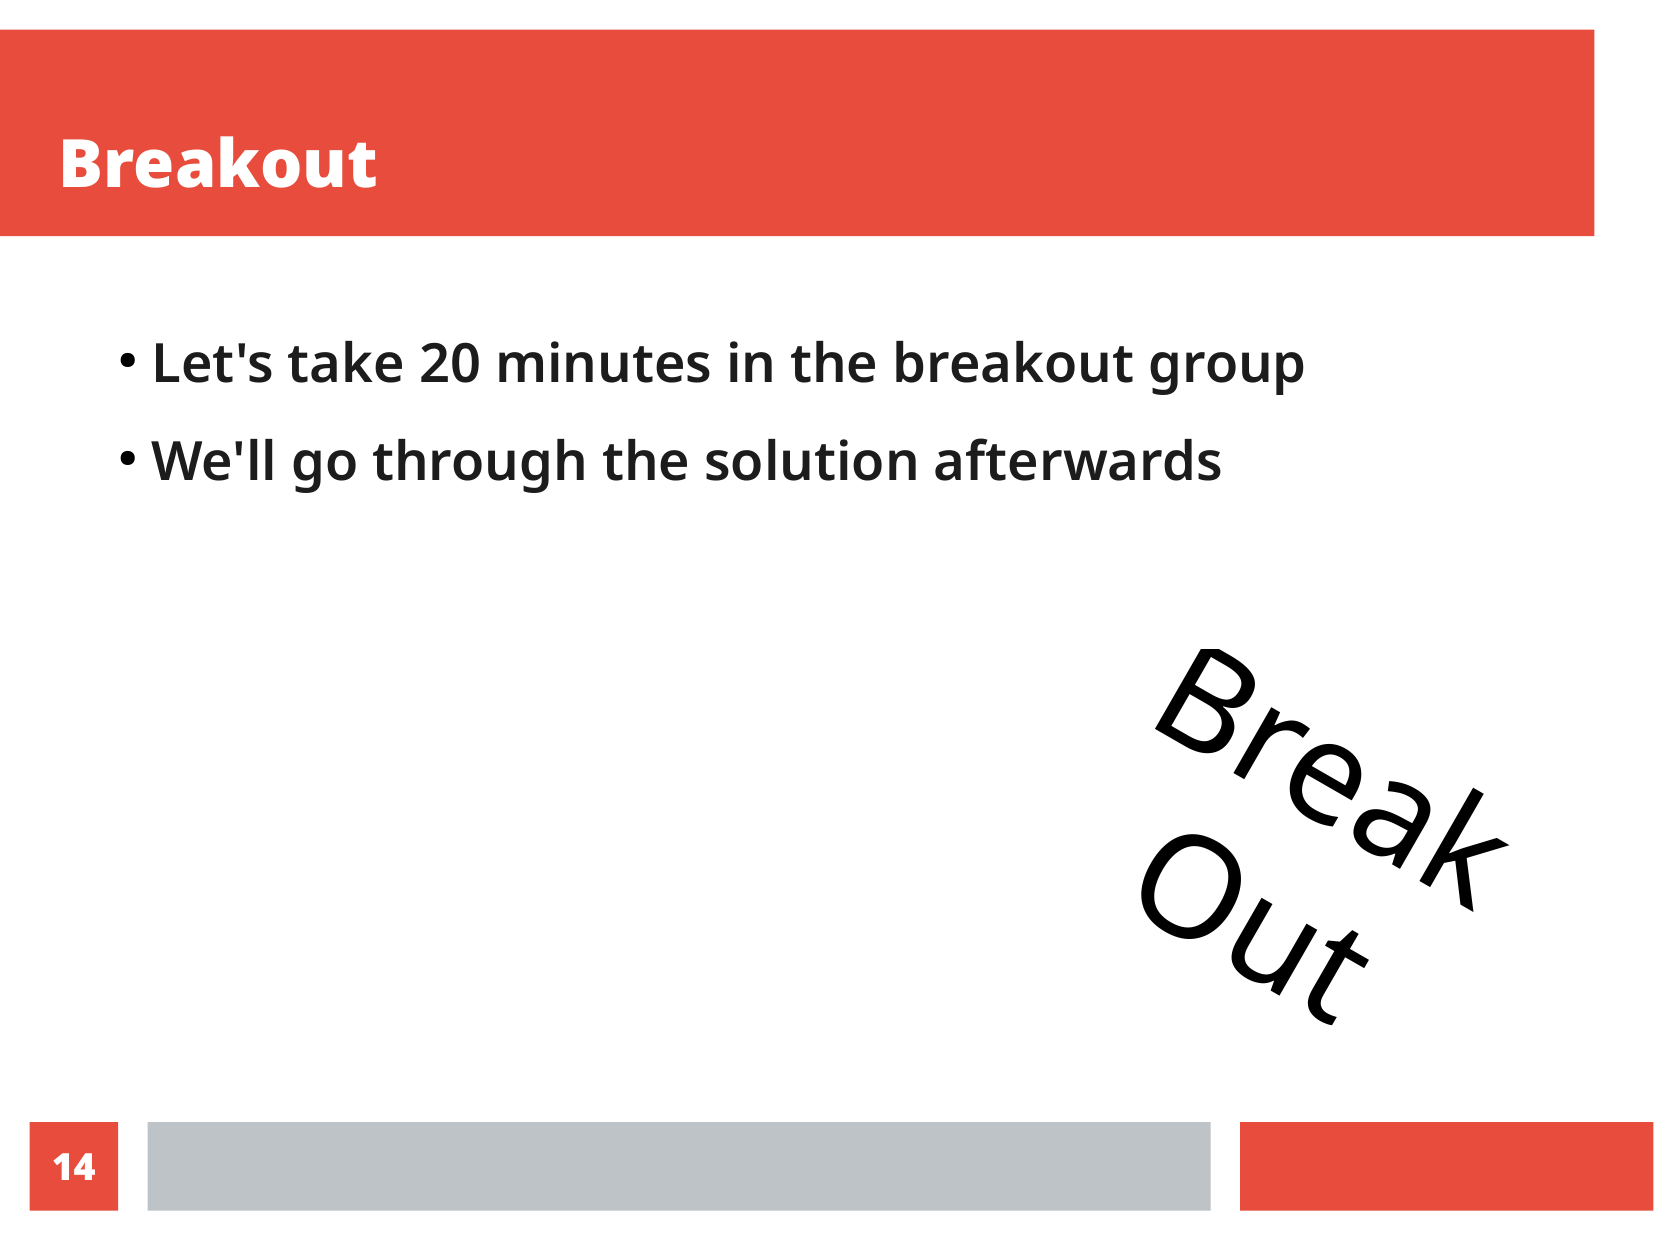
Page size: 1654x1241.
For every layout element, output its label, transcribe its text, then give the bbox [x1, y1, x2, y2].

picture [1120, 649, 1540, 1029]
list Let's take 20 minutes in the breakout group We'll go through the solution afterwards [59, 324, 1565, 1093]
title Breakout [59, 59, 1595, 207]
